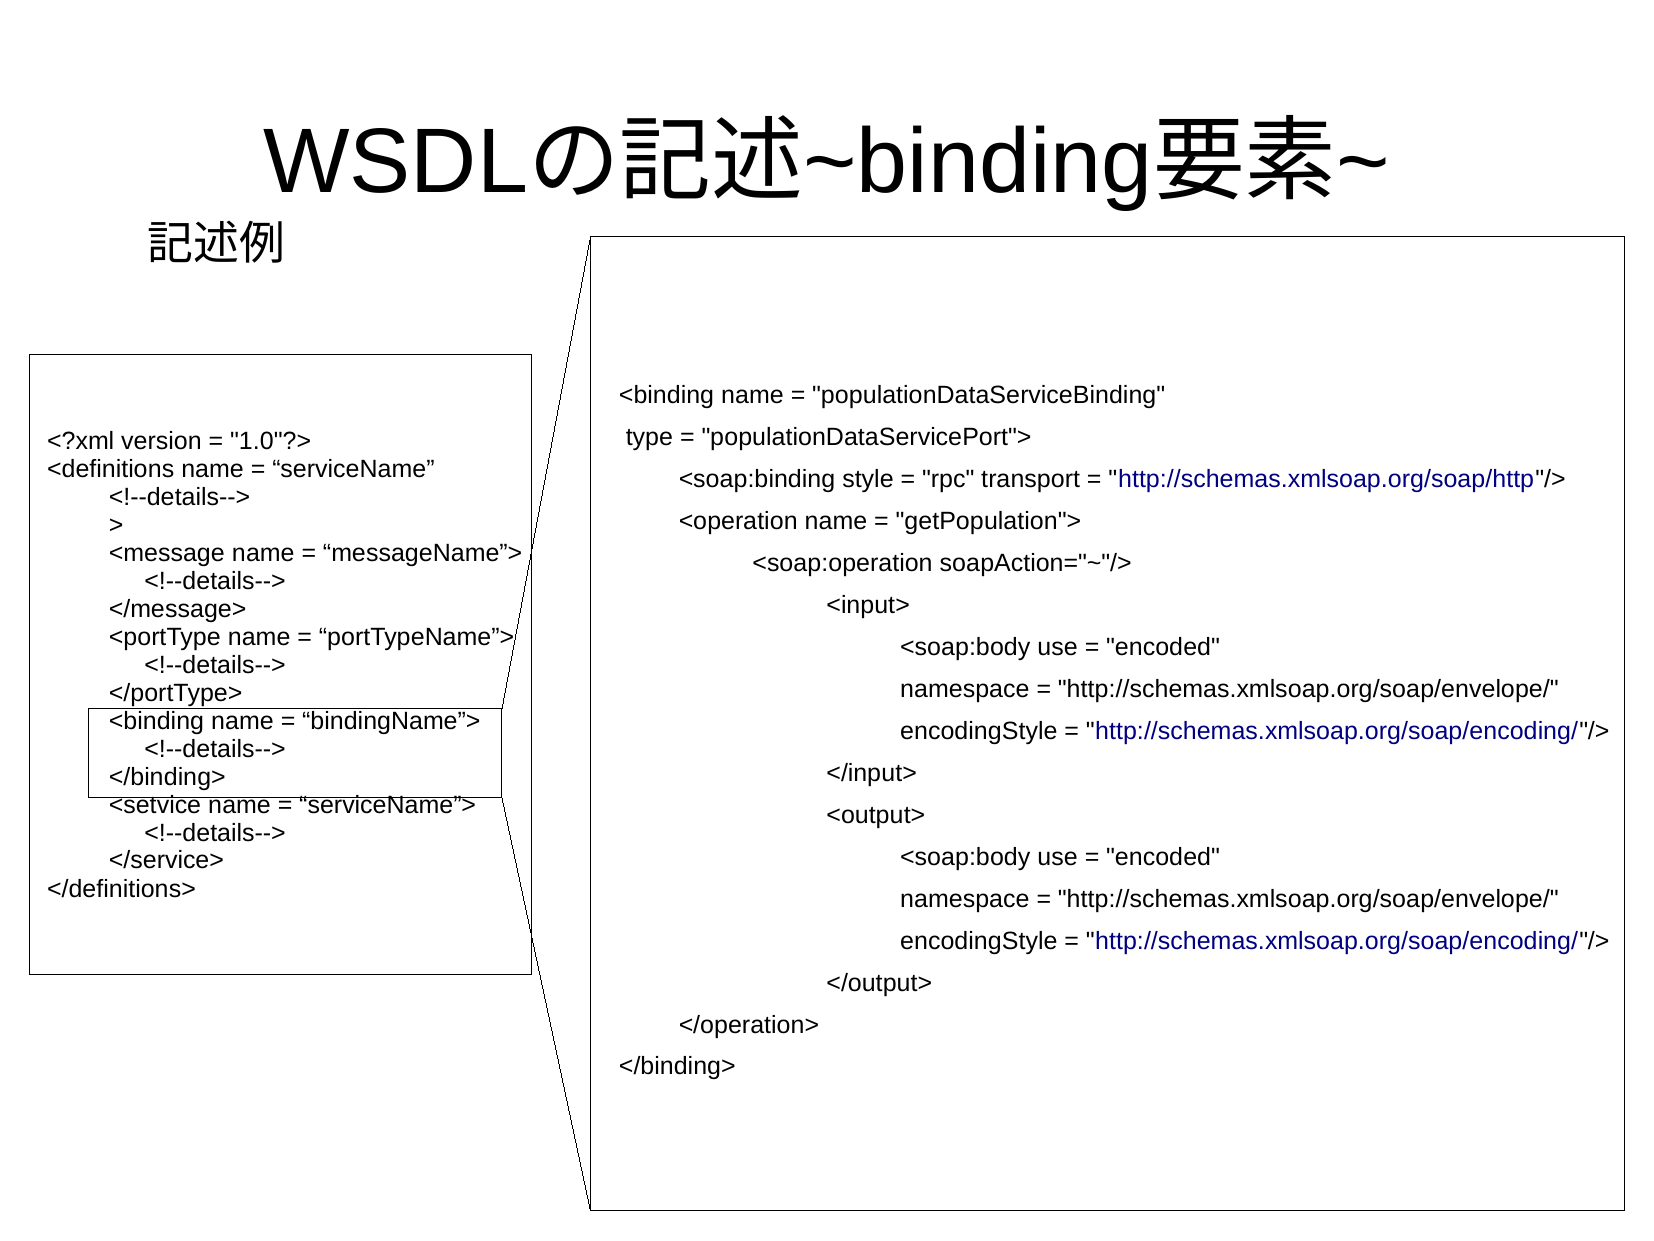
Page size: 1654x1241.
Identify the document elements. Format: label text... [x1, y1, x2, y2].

text_box <?xml version = "1.0"?> <definitions name = “serviceName” <!--details--> > <message name = “messageName”> <!--details--> </message> <portType name = “portTypeName”> <!--details--> </portType> <binding name = “bindingName”> <!--details--> </binding> <setvice name = “serviceName”> <!--details--> </service> </definitions> [29, 354, 532, 975]
list 記述例 [76, 206, 1565, 1026]
text_box <binding name = "populationDataServiceBinding" type = "populationDataServicePort"> <soap:binding style = "rpc" transport = "http://schemas.xmlsoap.org/soap/http"/> <operation name = "getPopulation"> <soap:operation soapAction="~"/> <input> <soap:body use = "encoded" namespace = "http://schemas.xmlsoap.org/soap/envelope/" encodingStyle = "http://schemas.xmlsoap.org/soap/encoding/"/> </input> <output> <soap:body use = "encoded" namespace = "http://schemas.xmlsoap.org/soap/envelope/" encodingStyle = "http://schemas.xmlsoap.org/soap/encoding/"/> </output> </operation> </binding> [590, 236, 1625, 1211]
title WSDLの記述~binding要素~ [82, 49, 1571, 236]
